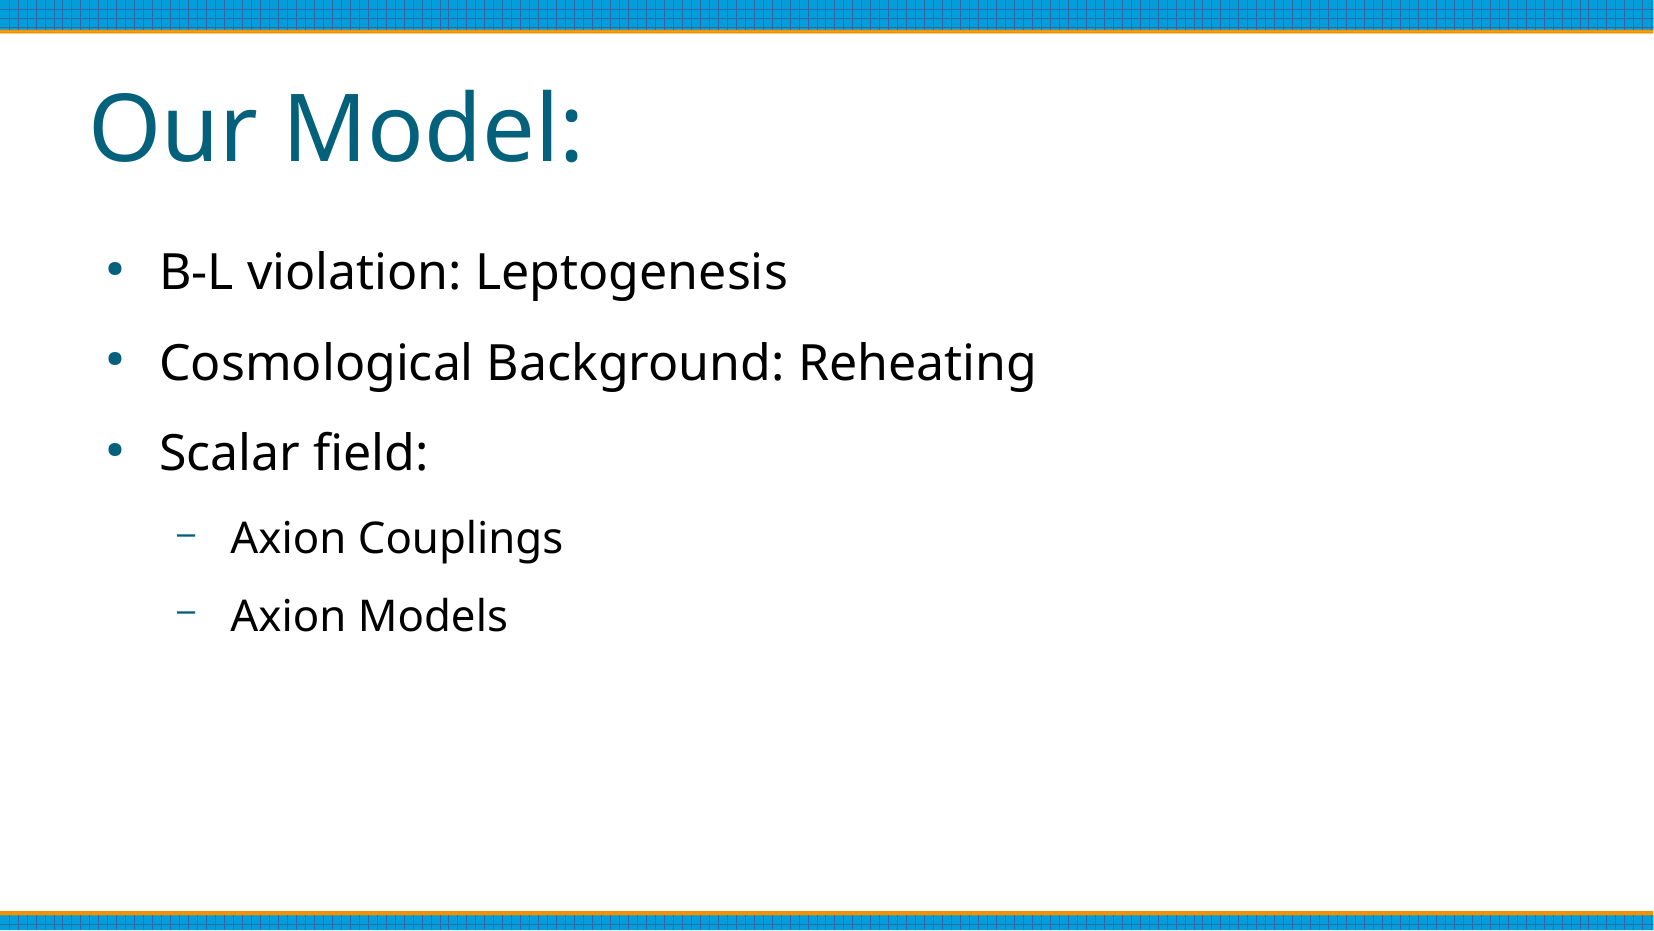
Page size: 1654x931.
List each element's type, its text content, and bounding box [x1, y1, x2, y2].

title Our Model: [88, 44, 1565, 207]
list B-L violation: Leptogenesis Cosmological Background: Reheating Scalar field: Axion Couplings Axion Models [88, 236, 1565, 901]
